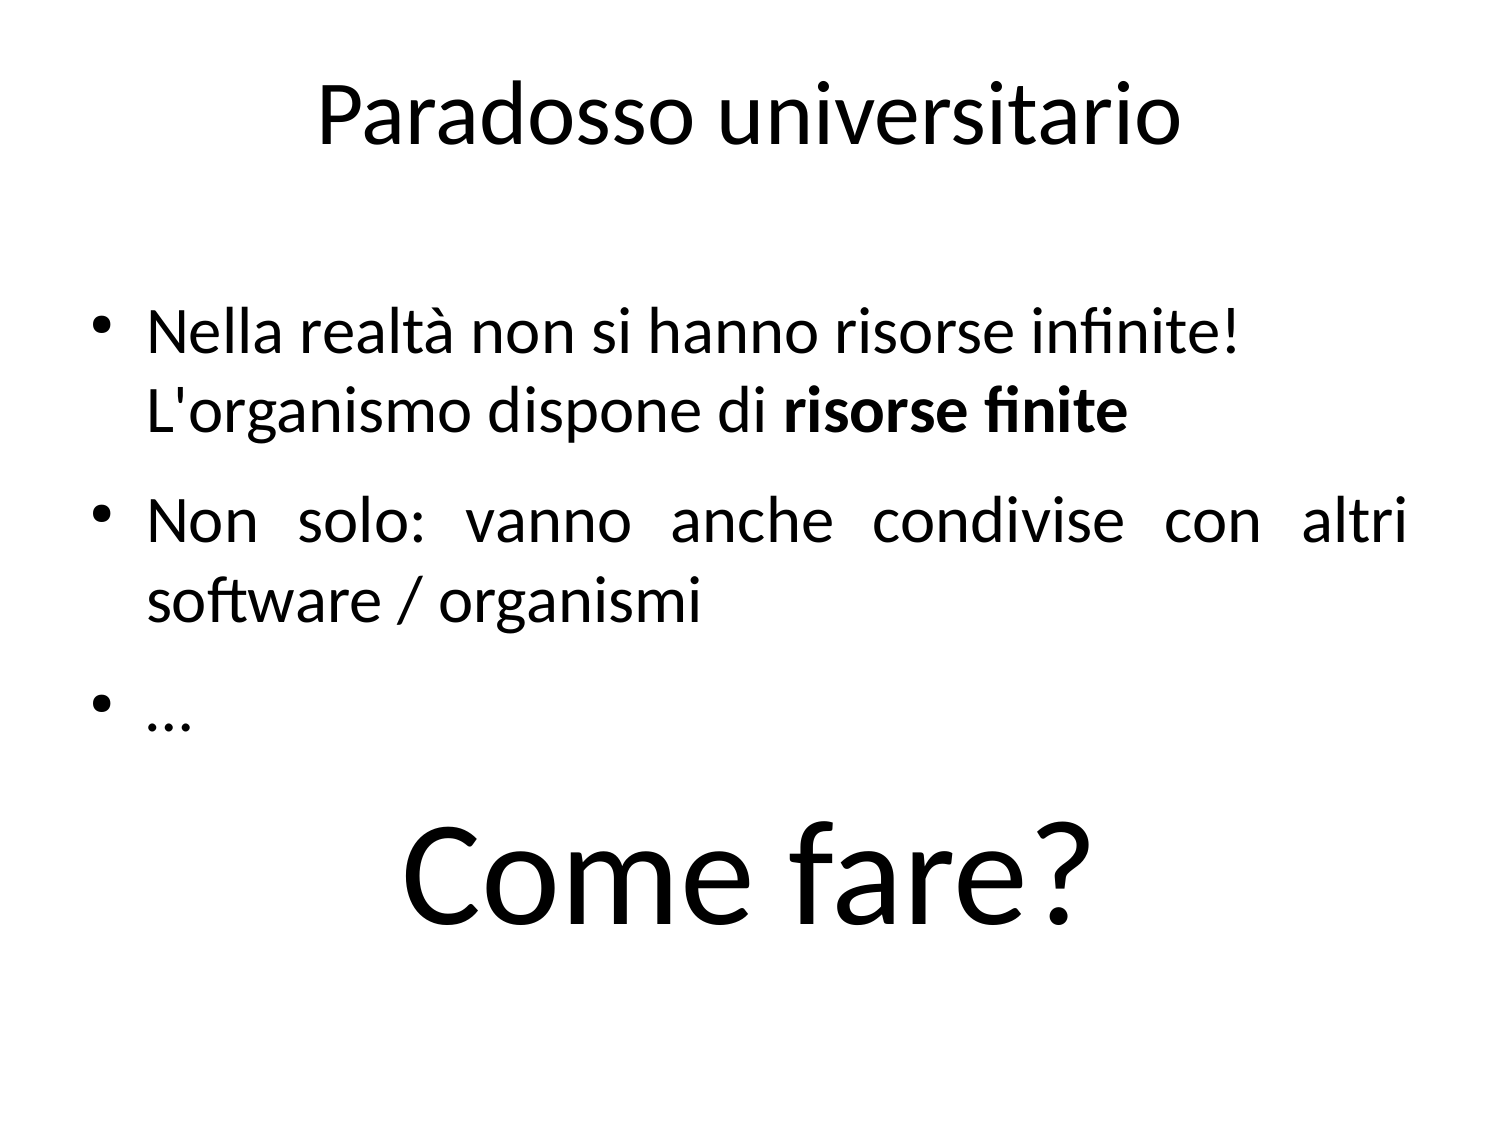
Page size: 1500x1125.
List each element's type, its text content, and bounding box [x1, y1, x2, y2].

title Paradosso universitario [75, 45, 1425, 233]
list Nella realtà non si hanno risorse infinite! L'organismo dispone di risorse finite Non solo: vanno anche condivise con altri software / organismi … Come fare? [75, 278, 1425, 1012]
